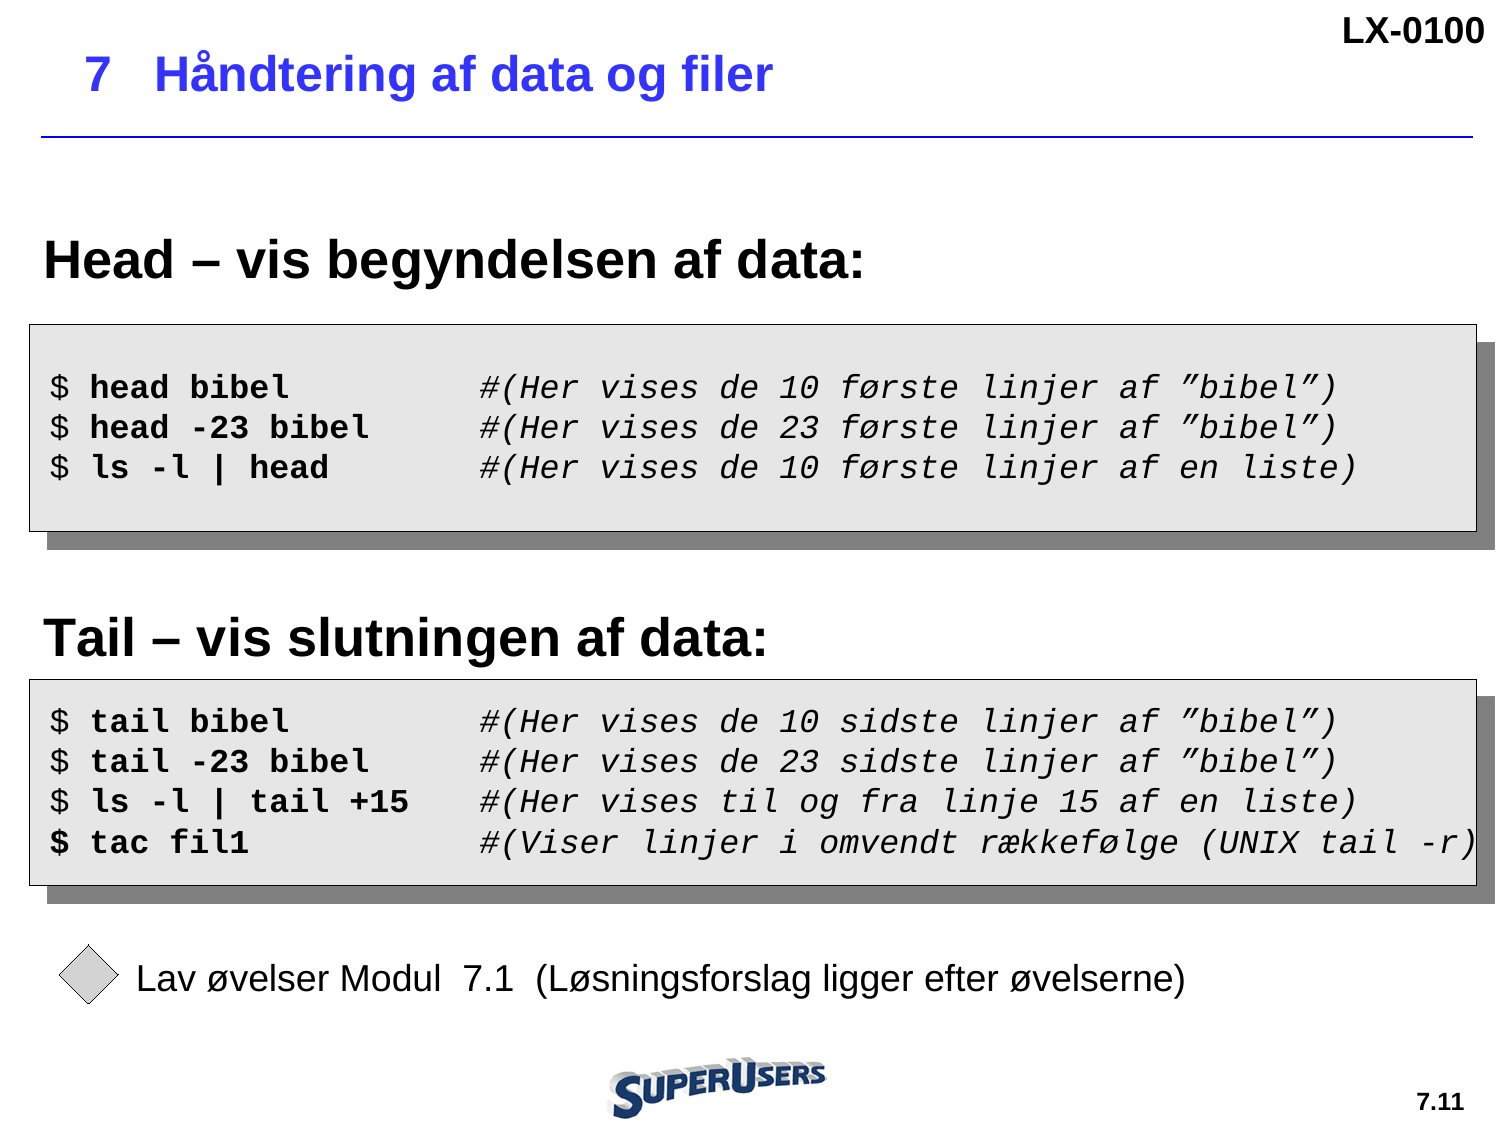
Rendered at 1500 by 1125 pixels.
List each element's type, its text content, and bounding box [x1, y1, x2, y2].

text_box [59, 944, 119, 1004]
list Tail – vis slutningen af data: [29, 603, 1359, 679]
text_box $ tail bibel #(Her vises de 10 sidste linjer af ”bibel”) $ tail -23 bibel #(Her vises de 23 sidste linjer af ”bibel”) $ ls -l | tail +15 #(Her vises til og fra linje 15 af en liste) $ tac fil1 #(Viser linjer i omvendt rækkefølge (UNIX tail -r) [29, 679, 1477, 886]
title 7 Håndtering af data og filer [76, 39, 1424, 126]
text_box $ head bibel #(Her vises de 10 første linjer af ”bibel”) $ head -23 bibel #(Her vises de 23 første linjer af ”bibel”) $ ls -l | head #(Her vises de 10 første linjer af en liste) [29, 324, 1477, 532]
text_box Lav øvelser Modul 7.1 (Løsningsforslag ligger efter øvelserne) [135, 954, 1465, 1013]
list Head – vis begyndelsen af data: [29, 224, 1359, 301]
picture [605, 1057, 827, 1122]
